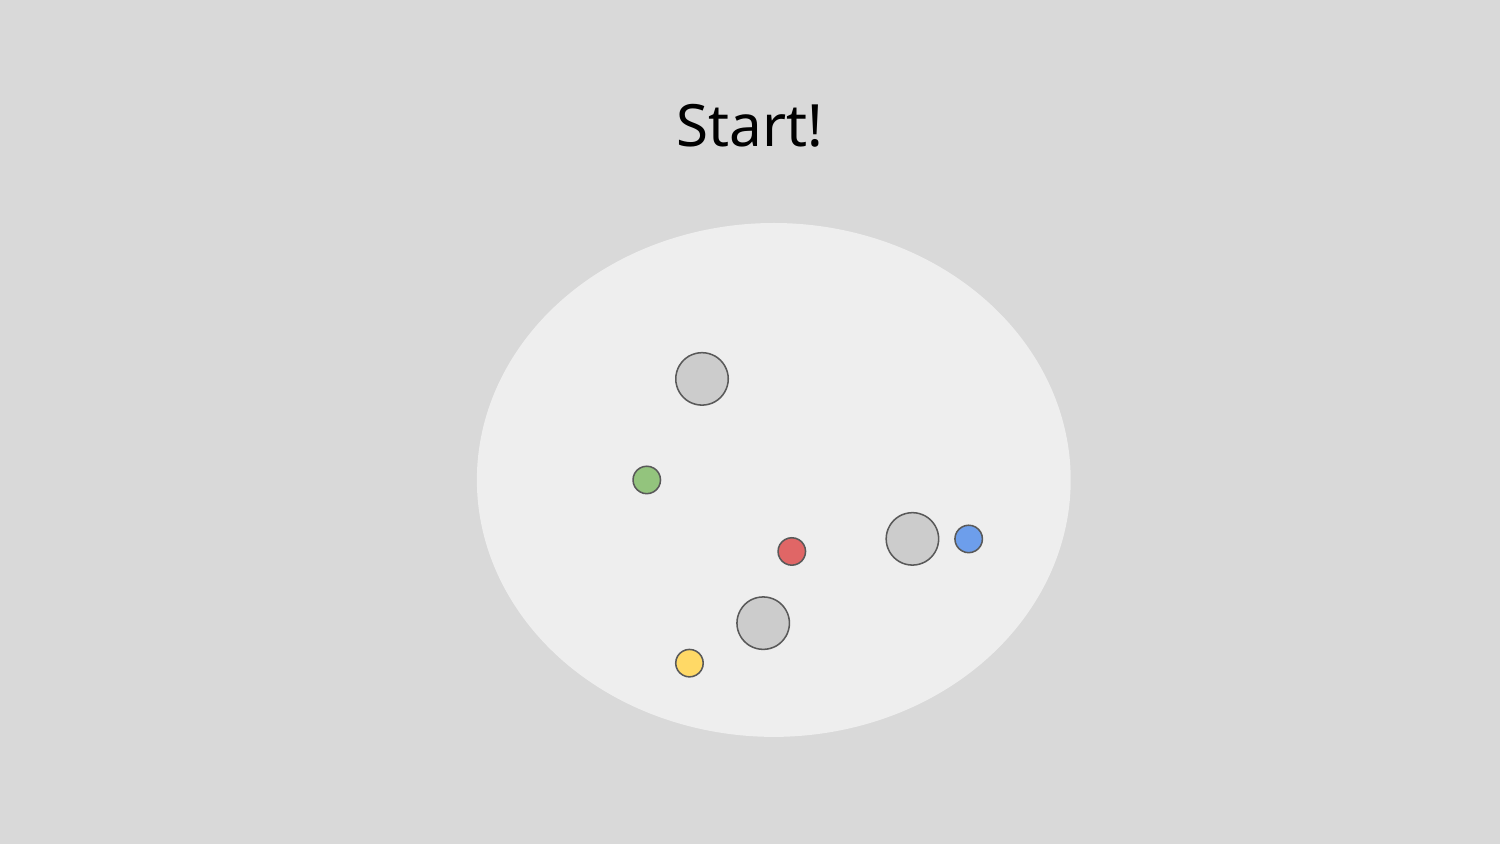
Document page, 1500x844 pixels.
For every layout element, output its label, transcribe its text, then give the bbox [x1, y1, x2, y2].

title Start! [51, 72, 1449, 167]
text_box [476, 222, 1071, 737]
